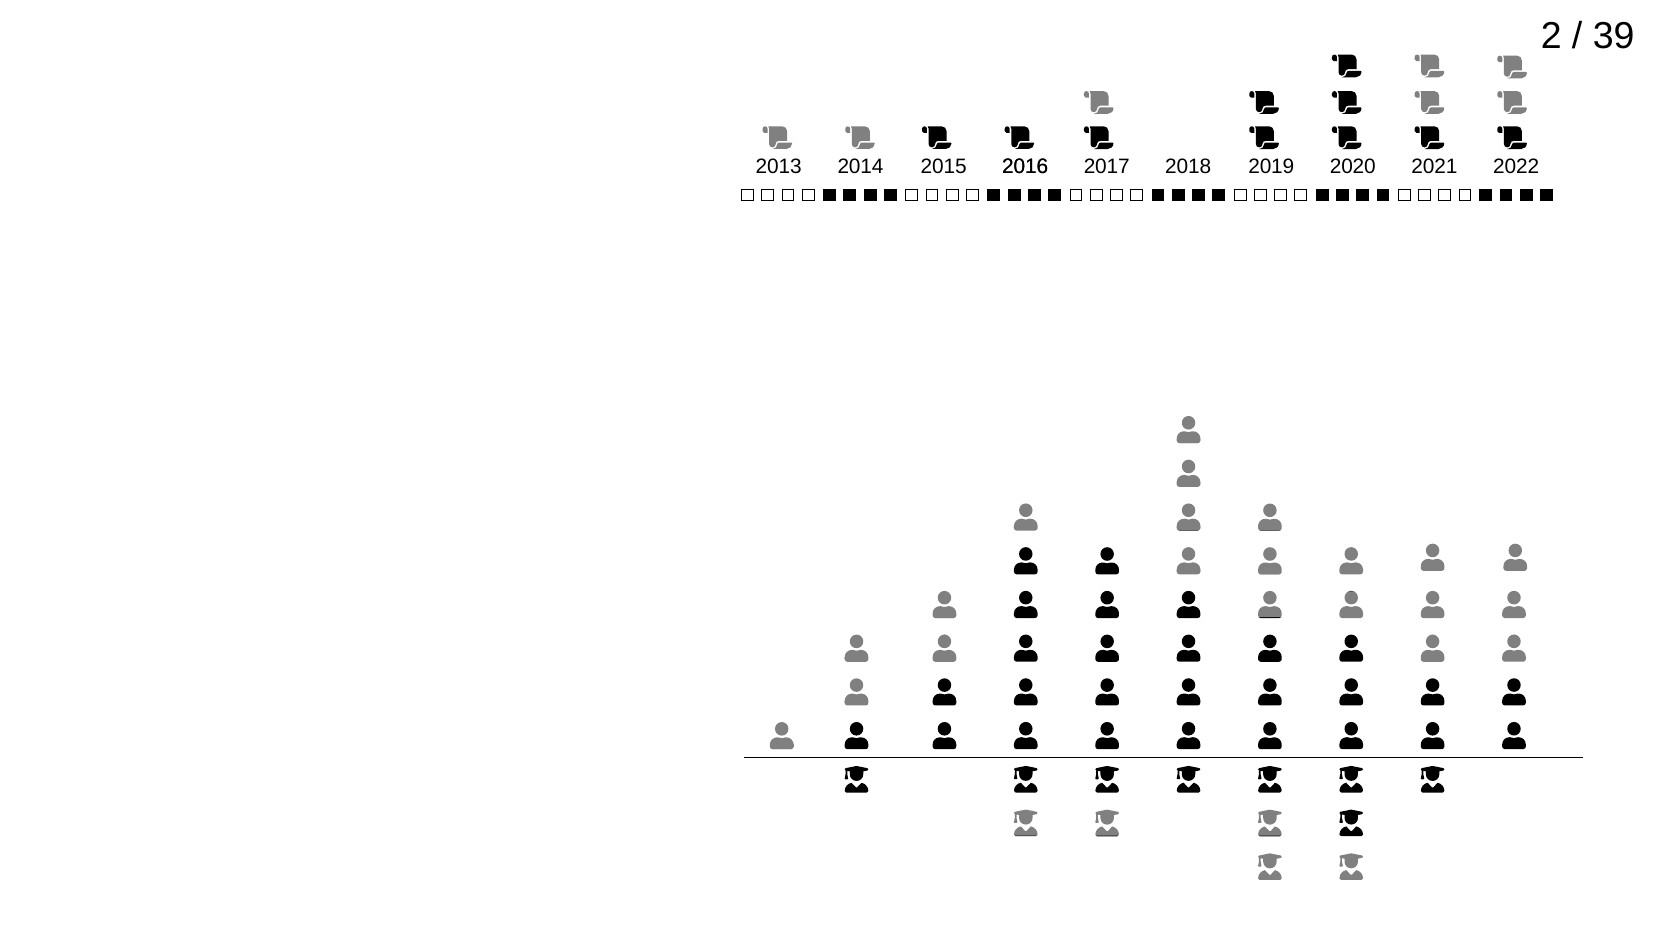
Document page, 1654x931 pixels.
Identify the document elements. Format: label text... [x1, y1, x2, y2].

picture [1420, 766, 1445, 793]
text_box 2016 [987, 147, 1064, 186]
picture [1176, 721, 1201, 750]
text_box [844, 677, 871, 707]
picture [1013, 547, 1038, 575]
text_box [1540, 189, 1553, 201]
text_box [1501, 590, 1528, 619]
text_box [931, 589, 958, 619]
text_box [1338, 547, 1365, 576]
picture [1258, 634, 1282, 662]
text_box [1257, 851, 1284, 880]
text_box [741, 189, 754, 201]
picture [1420, 678, 1445, 706]
text_box [1338, 852, 1365, 882]
text_box [1338, 591, 1365, 621]
picture [1095, 590, 1119, 619]
picture [1004, 124, 1035, 147]
picture [1331, 52, 1362, 79]
text_box [1234, 189, 1247, 201]
picture [1083, 124, 1114, 151]
text_box [1377, 189, 1389, 201]
text_box [1420, 542, 1446, 572]
text_box [1500, 189, 1512, 201]
picture [1249, 124, 1279, 151]
text_box [1174, 458, 1201, 488]
picture [922, 124, 952, 151]
text_box [823, 189, 836, 201]
picture [1176, 678, 1201, 706]
text_box [1028, 189, 1041, 201]
picture [1331, 89, 1362, 116]
text_box [1438, 189, 1451, 201]
text_box [1459, 189, 1471, 201]
picture [1258, 678, 1282, 706]
text_box [1254, 189, 1267, 201]
picture [1013, 590, 1038, 619]
text_box [1083, 83, 1115, 119]
text_box 2013 [740, 147, 817, 186]
text_box [1413, 83, 1446, 119]
text_box 2019 [1233, 147, 1310, 186]
picture [1095, 766, 1119, 793]
text_box [1420, 634, 1446, 663]
text_box 2021 [1396, 147, 1473, 186]
text_box [1192, 189, 1205, 201]
text_box [1013, 503, 1040, 532]
text_box [844, 633, 871, 663]
text_box [1501, 634, 1528, 663]
text_box 2014 [822, 147, 899, 186]
text_box [1356, 189, 1369, 201]
text_box [931, 634, 958, 664]
text_box [844, 118, 876, 155]
picture [1502, 721, 1526, 750]
text_box [1420, 590, 1446, 619]
text_box [1174, 414, 1201, 444]
text_box [864, 189, 877, 201]
text_box <number> / 39 [1375, 0, 1654, 71]
text_box [884, 189, 897, 201]
text_box [1257, 501, 1284, 531]
picture [1420, 722, 1445, 750]
text_box [1496, 47, 1529, 119]
text_box [1110, 189, 1123, 201]
picture [1339, 721, 1364, 750]
picture [1414, 124, 1445, 151]
text_box [782, 189, 794, 201]
text_box [1212, 189, 1225, 201]
picture [1497, 124, 1527, 151]
text_box [1274, 189, 1287, 201]
text_box [1479, 189, 1492, 201]
text_box [843, 189, 856, 201]
picture [1013, 765, 1038, 793]
picture [844, 766, 869, 793]
picture [1095, 634, 1119, 662]
text_box [1070, 189, 1082, 201]
text_box [1172, 189, 1185, 201]
picture [1176, 590, 1201, 619]
picture [1176, 765, 1201, 793]
text_box [1013, 806, 1040, 836]
text_box [946, 189, 959, 201]
text_box [1090, 189, 1103, 201]
text_box [1418, 189, 1431, 201]
text_box 2018 [1150, 147, 1227, 186]
text_box [1257, 545, 1284, 575]
picture [1249, 89, 1279, 116]
text_box [1520, 189, 1533, 201]
text_box [987, 189, 1000, 201]
text_box 2022 [1478, 147, 1555, 186]
picture [1095, 678, 1119, 706]
text_box 2020 [1315, 147, 1391, 186]
picture [1331, 124, 1362, 151]
picture [1013, 678, 1038, 706]
text_box [926, 189, 938, 201]
picture [1502, 678, 1526, 706]
text_box [1502, 542, 1529, 572]
text_box [802, 189, 815, 201]
text_box [1048, 189, 1061, 201]
picture [1013, 634, 1038, 662]
picture [932, 678, 957, 706]
text_box [1174, 546, 1201, 576]
text_box [767, 720, 794, 750]
text_box [905, 189, 918, 201]
text_box [1398, 189, 1411, 201]
text_box [1130, 189, 1143, 201]
text_box [1174, 501, 1201, 531]
picture [1339, 678, 1364, 706]
text_box [1413, 46, 1446, 82]
text_box [761, 118, 794, 155]
text_box [1257, 806, 1284, 836]
picture [1258, 766, 1282, 793]
text_box [1152, 189, 1164, 201]
picture [1176, 634, 1201, 662]
picture [1095, 547, 1119, 575]
text_box 2015 [905, 147, 982, 186]
text_box 2017 [1068, 147, 1145, 186]
text_box [1257, 588, 1284, 618]
picture [1095, 722, 1119, 750]
picture [1013, 721, 1038, 750]
text_box [1008, 189, 1021, 201]
text_box [1336, 189, 1349, 201]
picture [1339, 765, 1364, 793]
picture [1258, 722, 1282, 750]
text_box [761, 189, 774, 201]
text_box [1093, 806, 1120, 836]
picture [844, 722, 869, 750]
picture [1339, 634, 1364, 662]
text_box [1294, 189, 1307, 201]
picture [932, 722, 957, 750]
text_box [966, 189, 979, 201]
text_box [1316, 189, 1329, 201]
picture [1339, 809, 1364, 837]
